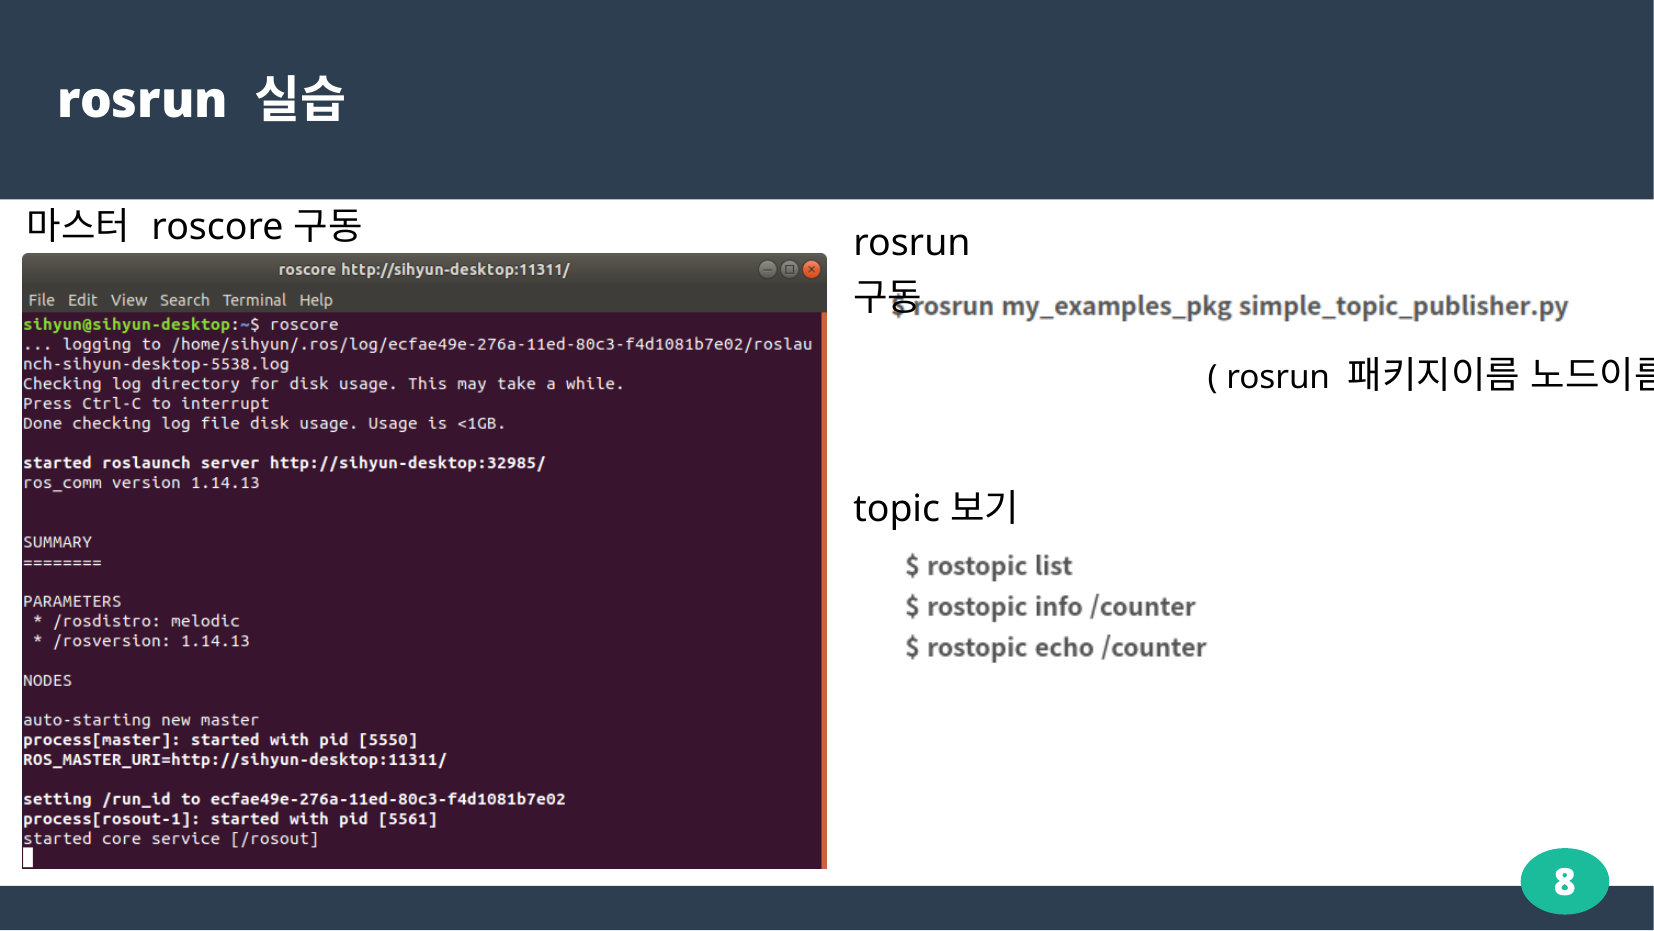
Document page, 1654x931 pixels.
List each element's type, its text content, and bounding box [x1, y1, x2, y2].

picture [22, 254, 827, 869]
text_box 마스터 roscore구동 [11, 188, 875, 254]
title rosrun 실습 [57, 37, 1593, 156]
text_box topic보기 [838, 470, 1040, 534]
text_box ( rosrun 패키지이름 노드이름 ) [1192, 337, 1654, 497]
picture [885, 283, 1583, 331]
text_box rosrun 구동 [838, 208, 1040, 272]
picture [882, 533, 1300, 686]
